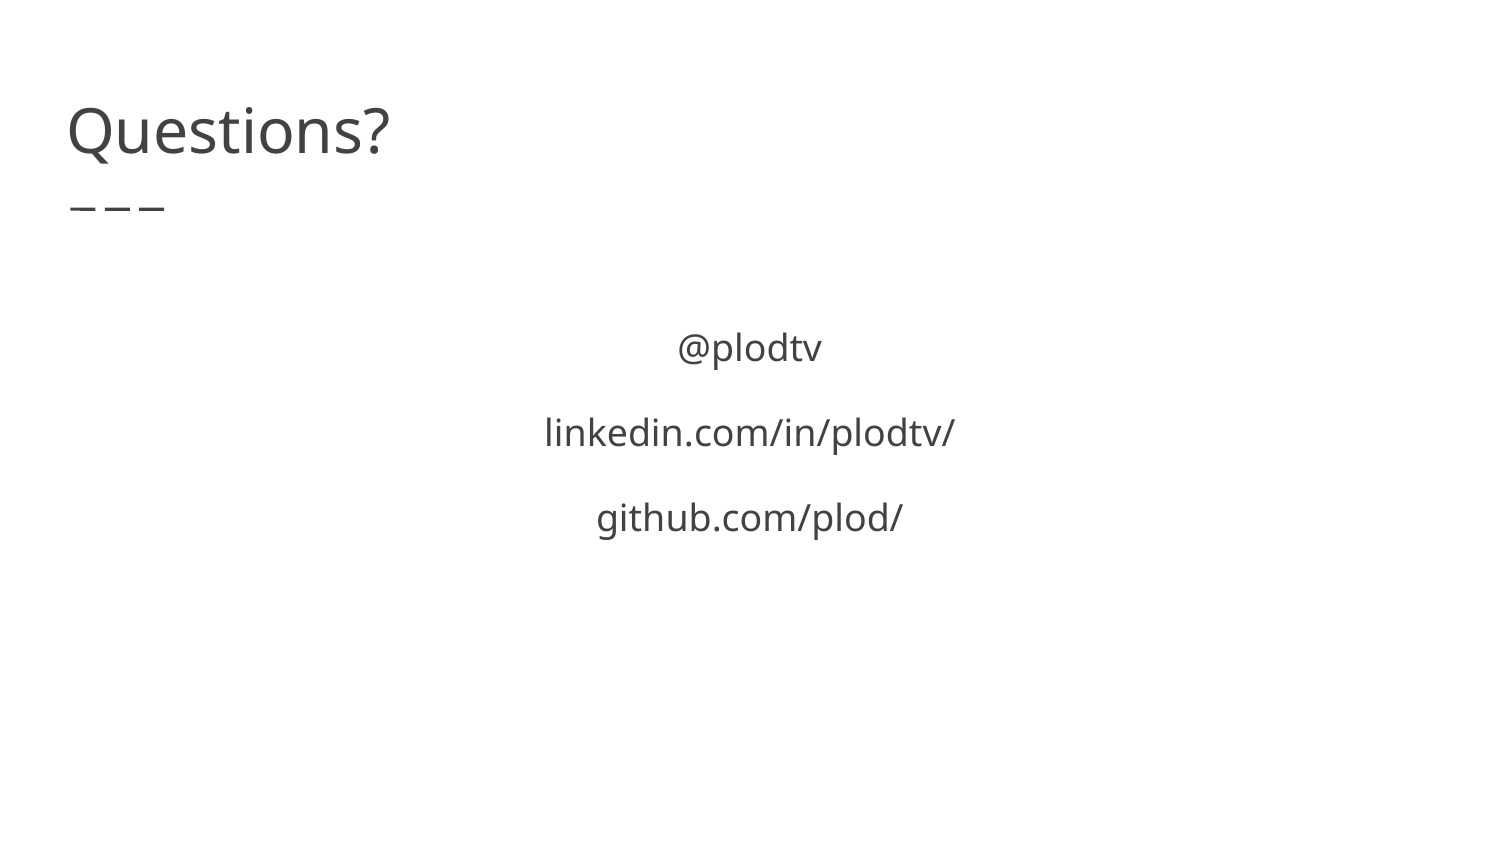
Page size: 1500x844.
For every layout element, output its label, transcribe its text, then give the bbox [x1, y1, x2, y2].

title Questions? [51, 61, 1449, 182]
list @plodtv linkedin.com/in/plodtv/ github.com/plod/ [51, 302, 1449, 750]
